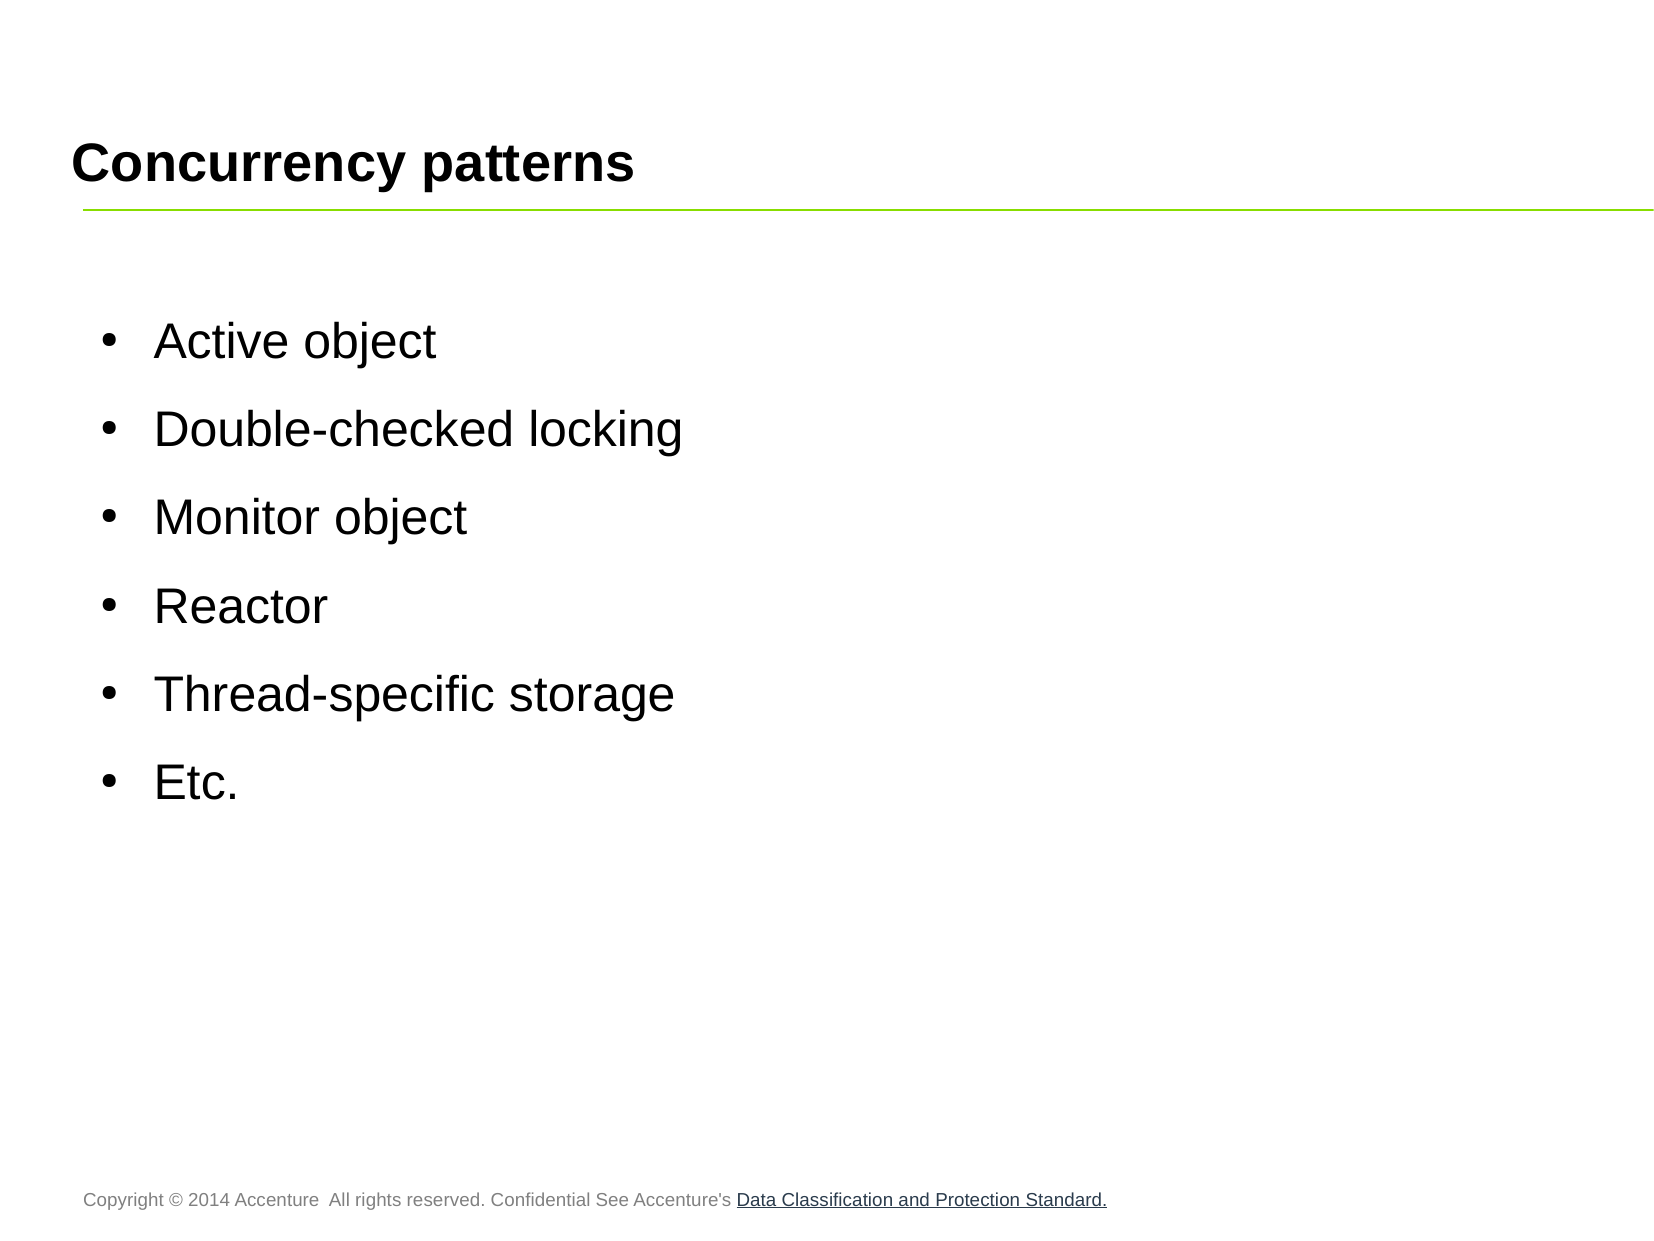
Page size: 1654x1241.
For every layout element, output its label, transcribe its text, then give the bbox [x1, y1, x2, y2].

list Active object Double-checked locking Monitor object Reactor Thread-specific storage Etc. [82, 225, 1538, 1186]
title Concurrency patterns [71, 90, 1561, 236]
